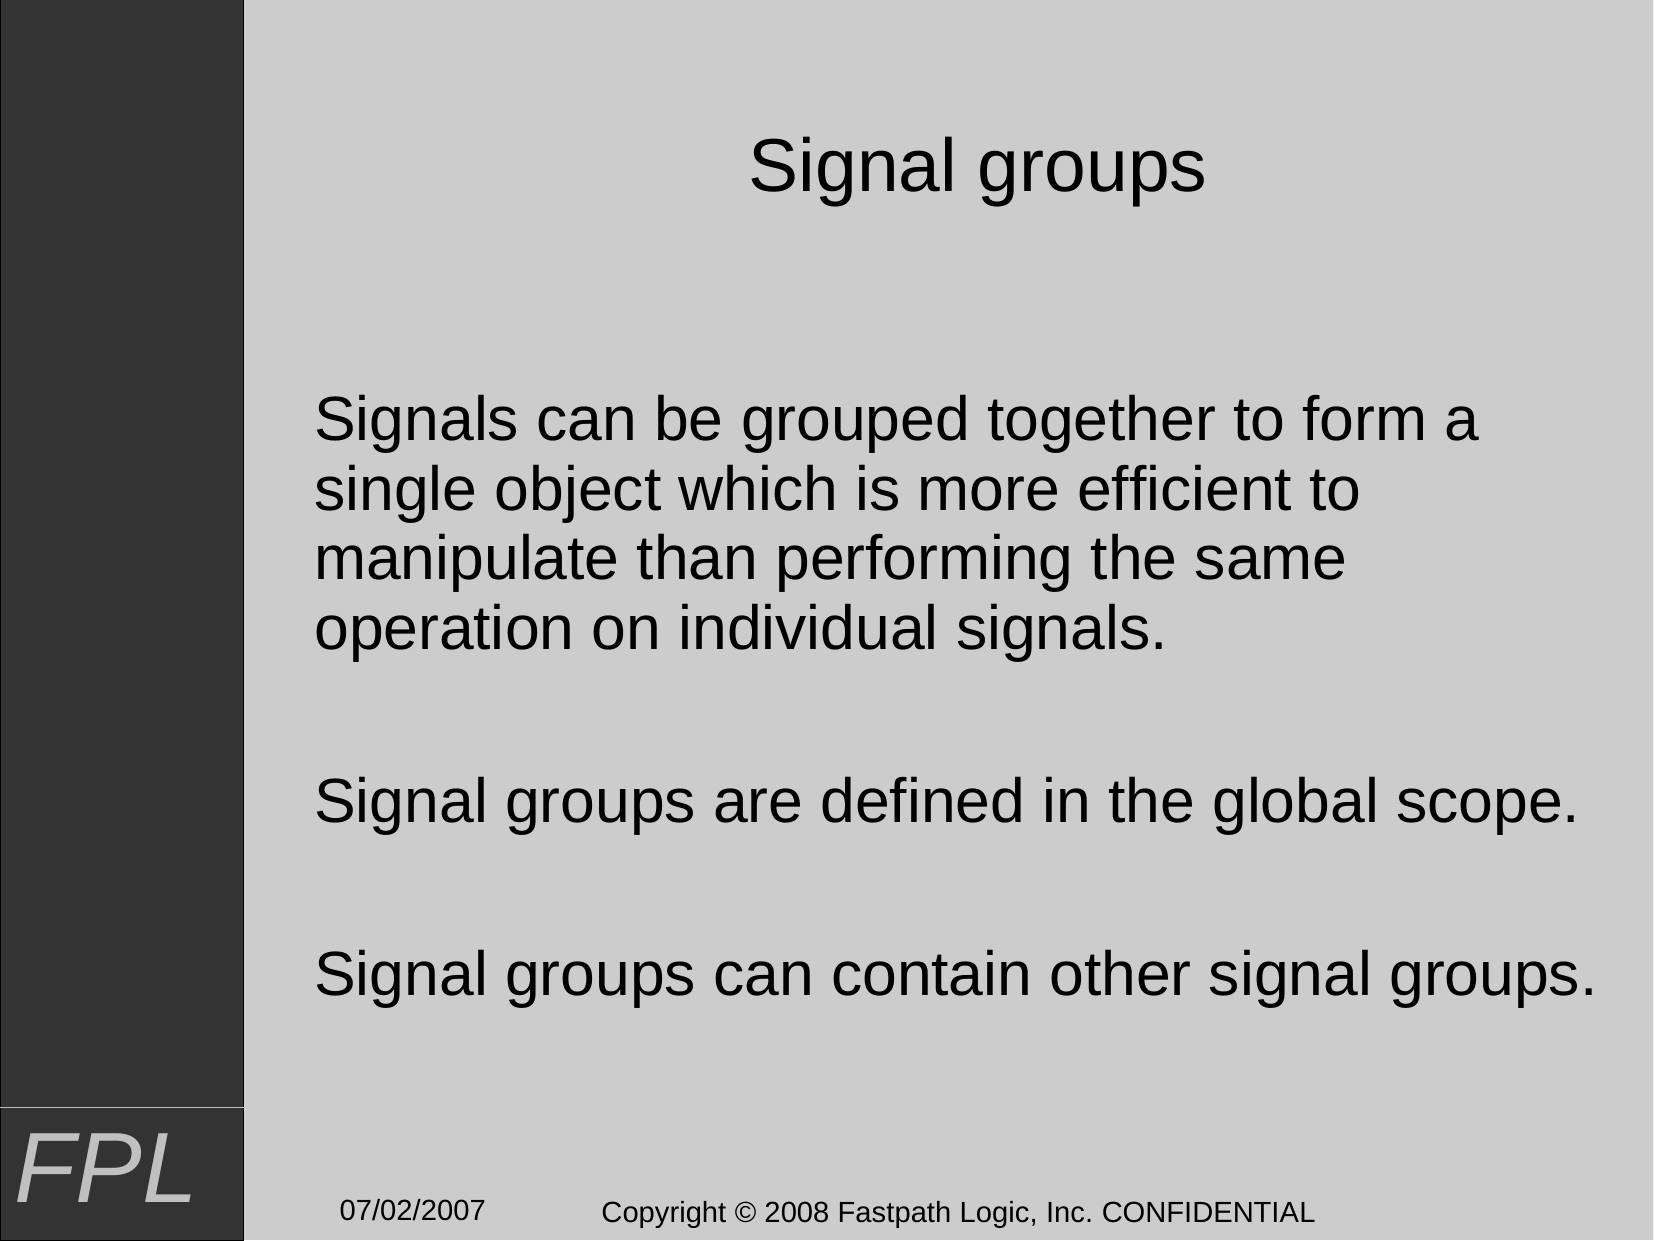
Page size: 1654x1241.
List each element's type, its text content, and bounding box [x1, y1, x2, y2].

title Signal groups [427, 57, 1530, 243]
subtitle Signals can be grouped together to form a single object which is more efficient to manipulate than performing the same operation on individual signals. Signal groups are defined in the global scope. Signal groups can contain other signal groups. [314, 243, 1627, 1149]
